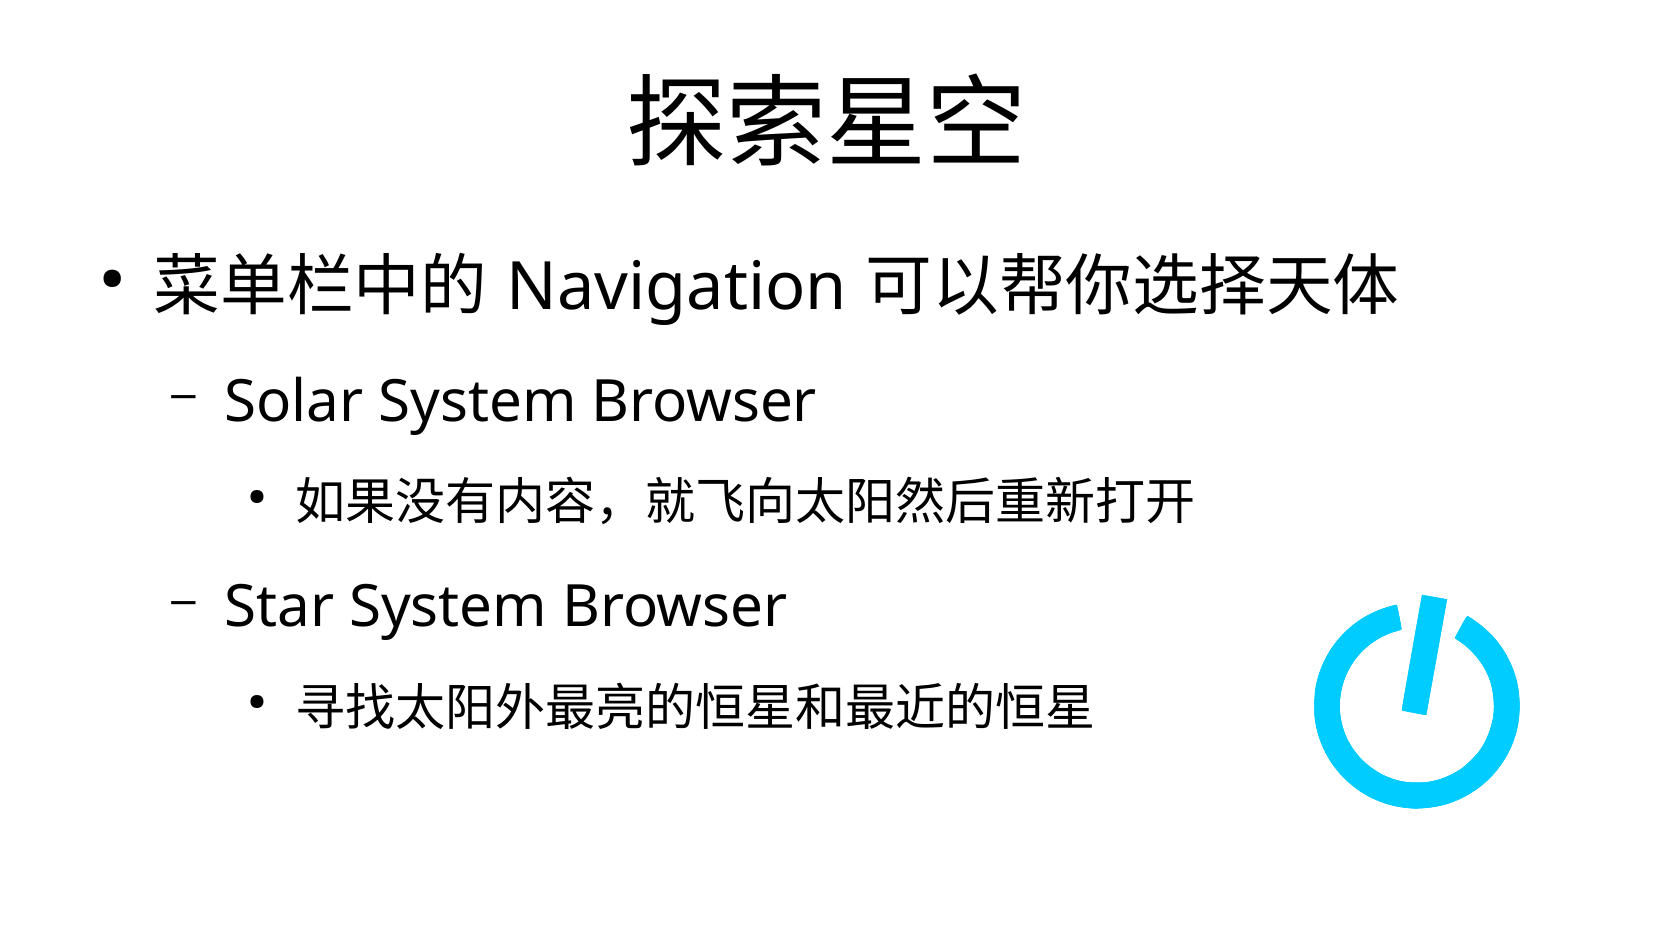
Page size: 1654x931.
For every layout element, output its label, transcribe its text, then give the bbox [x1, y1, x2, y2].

title 探索星空 [82, 37, 1571, 193]
list 菜单栏中的Navigation可以帮你选择天体 Solar System Browser 如果没有内容，就飞向太阳然后重新打开 Star System Browser 寻找太阳外最亮的恒星和最近的恒星 [82, 217, 1571, 875]
